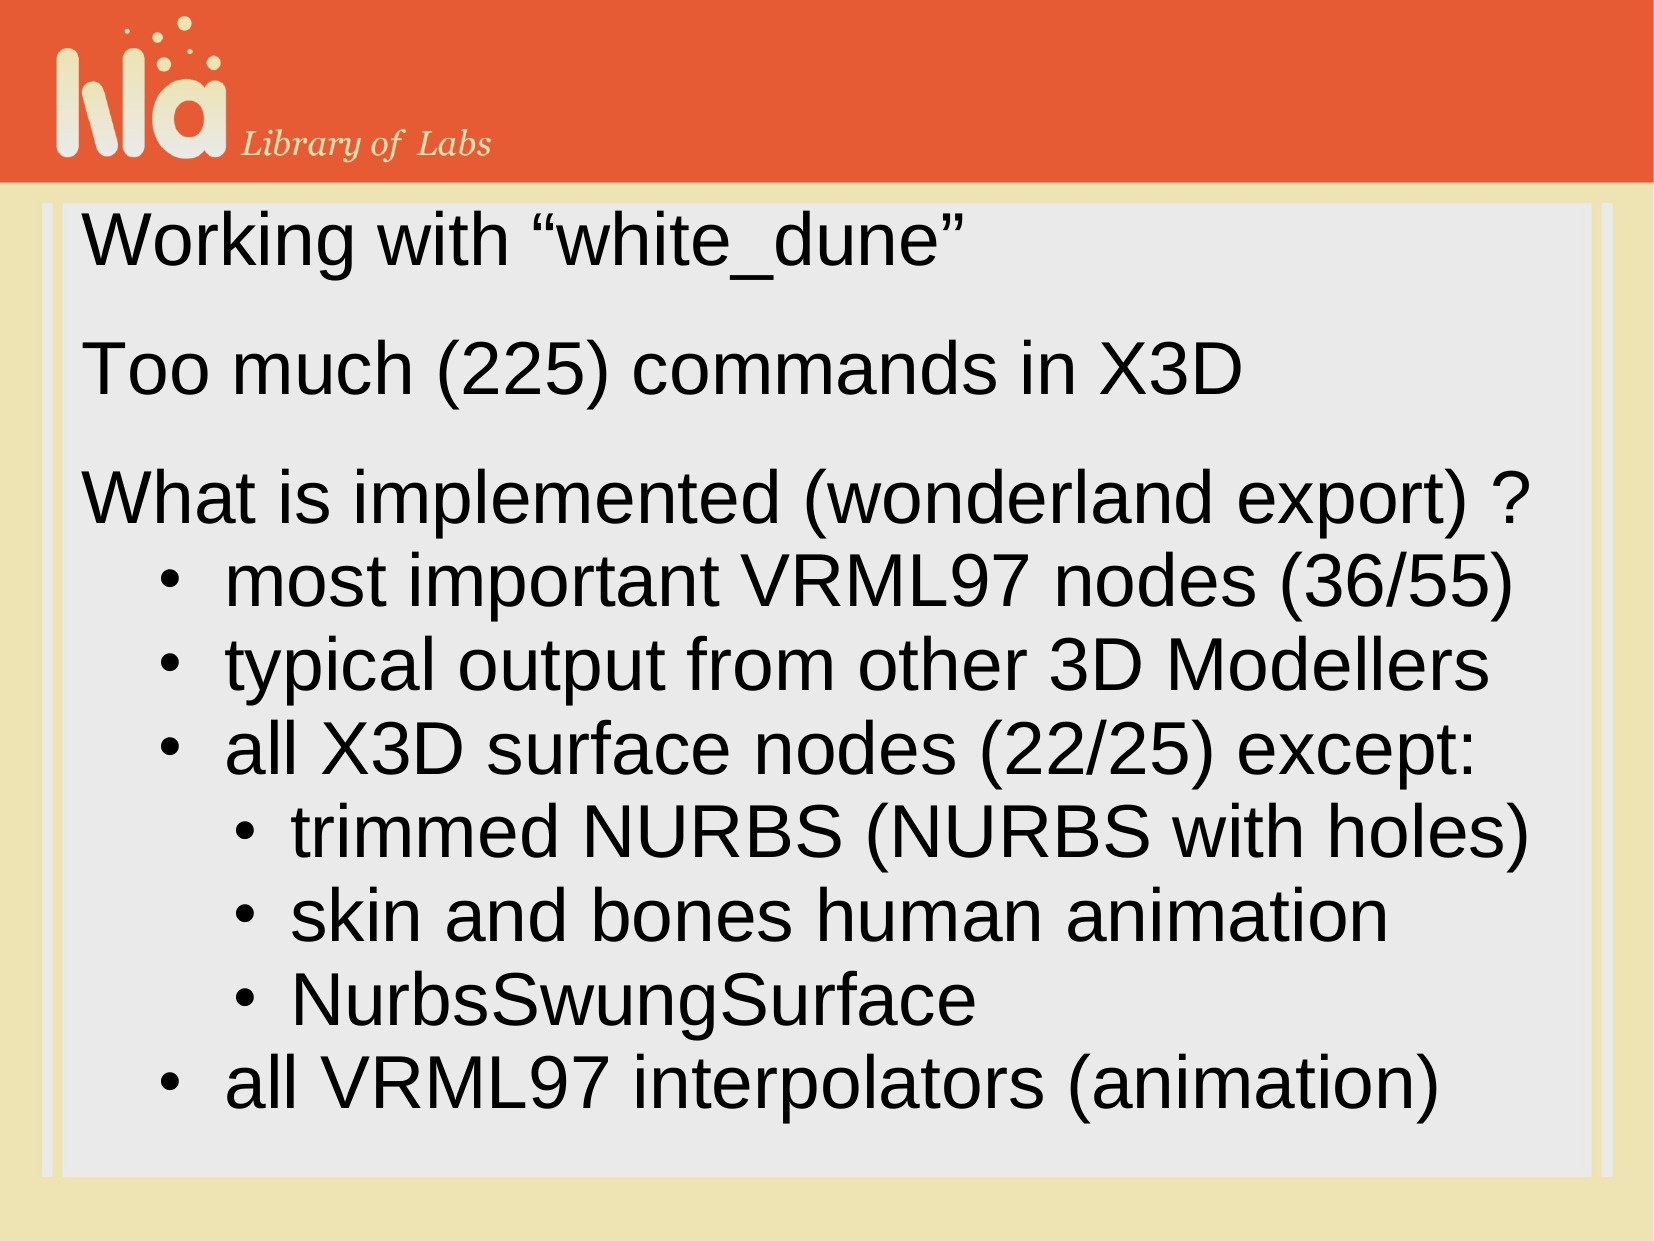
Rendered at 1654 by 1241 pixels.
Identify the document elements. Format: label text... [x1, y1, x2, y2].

text_box Working with “white_dune” Too much (225) commands in X3D What is implemented (wonderland export) ? most important VRML97 nodes (36/55) typical output from other 3D Modellers all X3D surface nodes (22/25) except: trimmed NURBS (NURBS with holes) skin and bones human animation NurbsSwungSurface all VRML97 interpolators (animation) [67, 191, 1565, 1134]
picture [0, 0, 1654, 1241]
